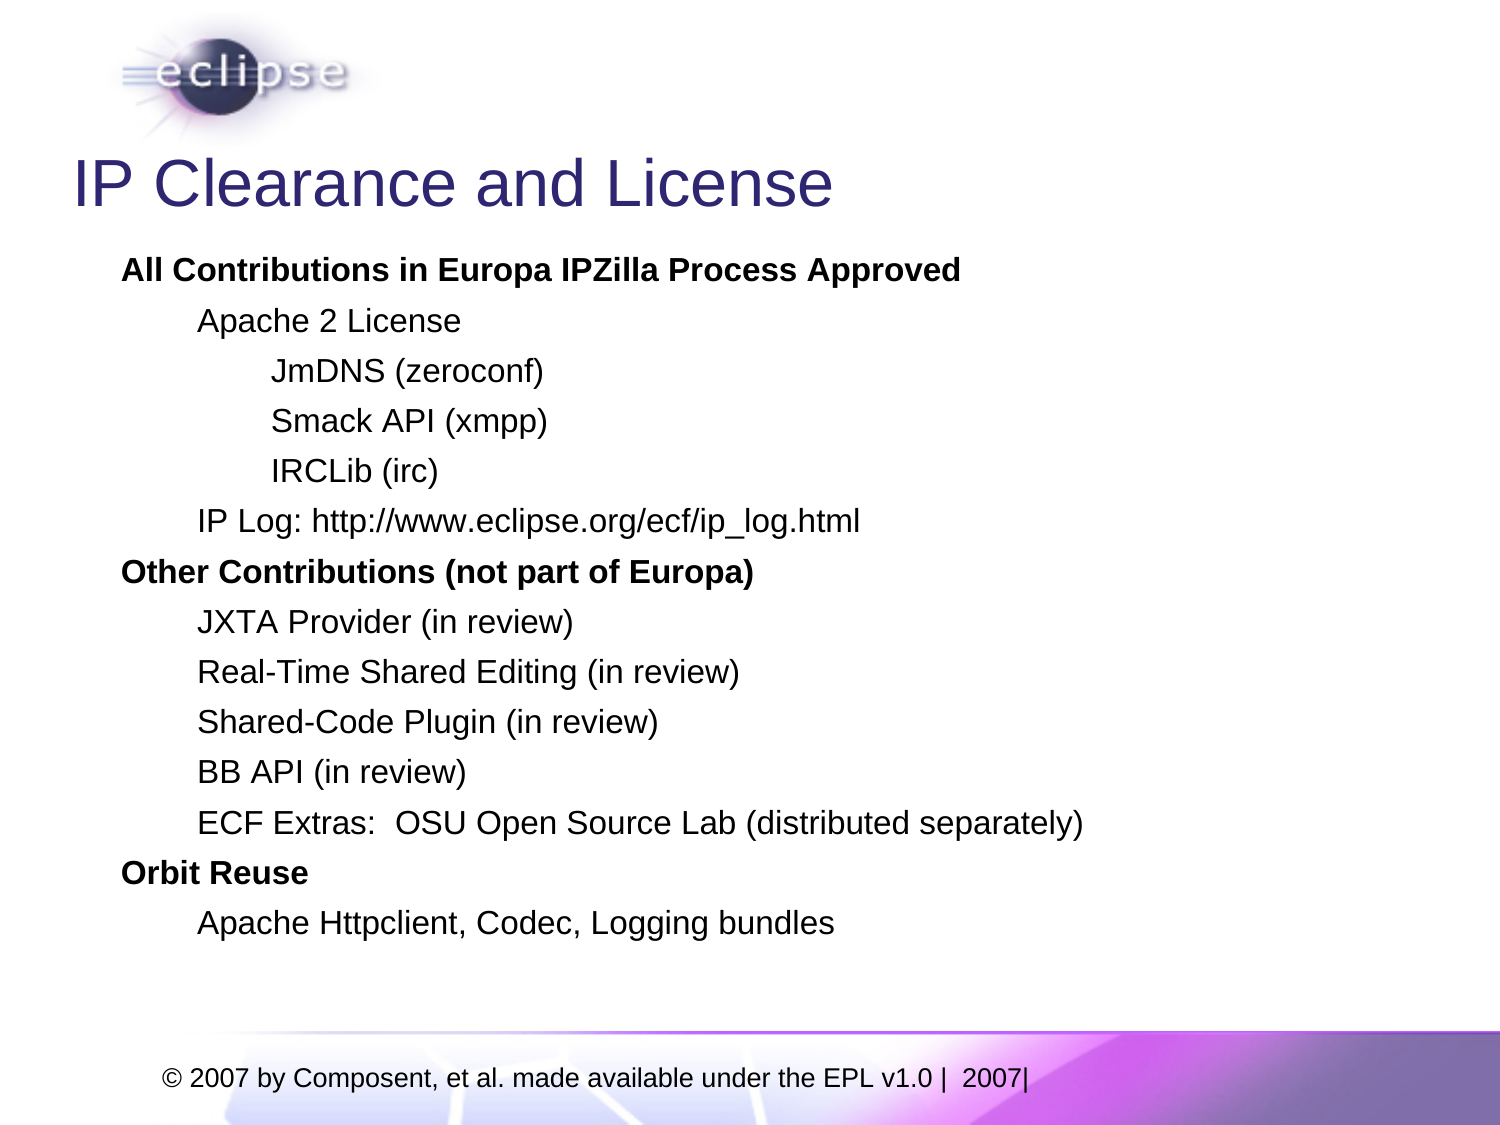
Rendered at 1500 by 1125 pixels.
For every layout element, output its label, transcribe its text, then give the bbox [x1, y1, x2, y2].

title IP Clearance and License [72, 150, 1426, 226]
list All Contributions in Europa IPZilla Process Approved Apache 2 License JmDNS (zeroconf) Smack API (xmpp) IRCLib (irc) IP Log: http://www.eclipse.org/ecf/ip_log.html Other Contributions (not part of Europa) JXTA Provider (in review) Real-Time Shared Editing (in review) Shared-Code Plugin (in review) BB API (in review) ECF Extras: OSU Open Source Lab (distributed separately) Orbit Reuse Apache Httpclient, Codec, Logging bundles [120, 253, 1391, 1028]
picture [87, 12, 389, 147]
picture [92, 1031, 1500, 1125]
